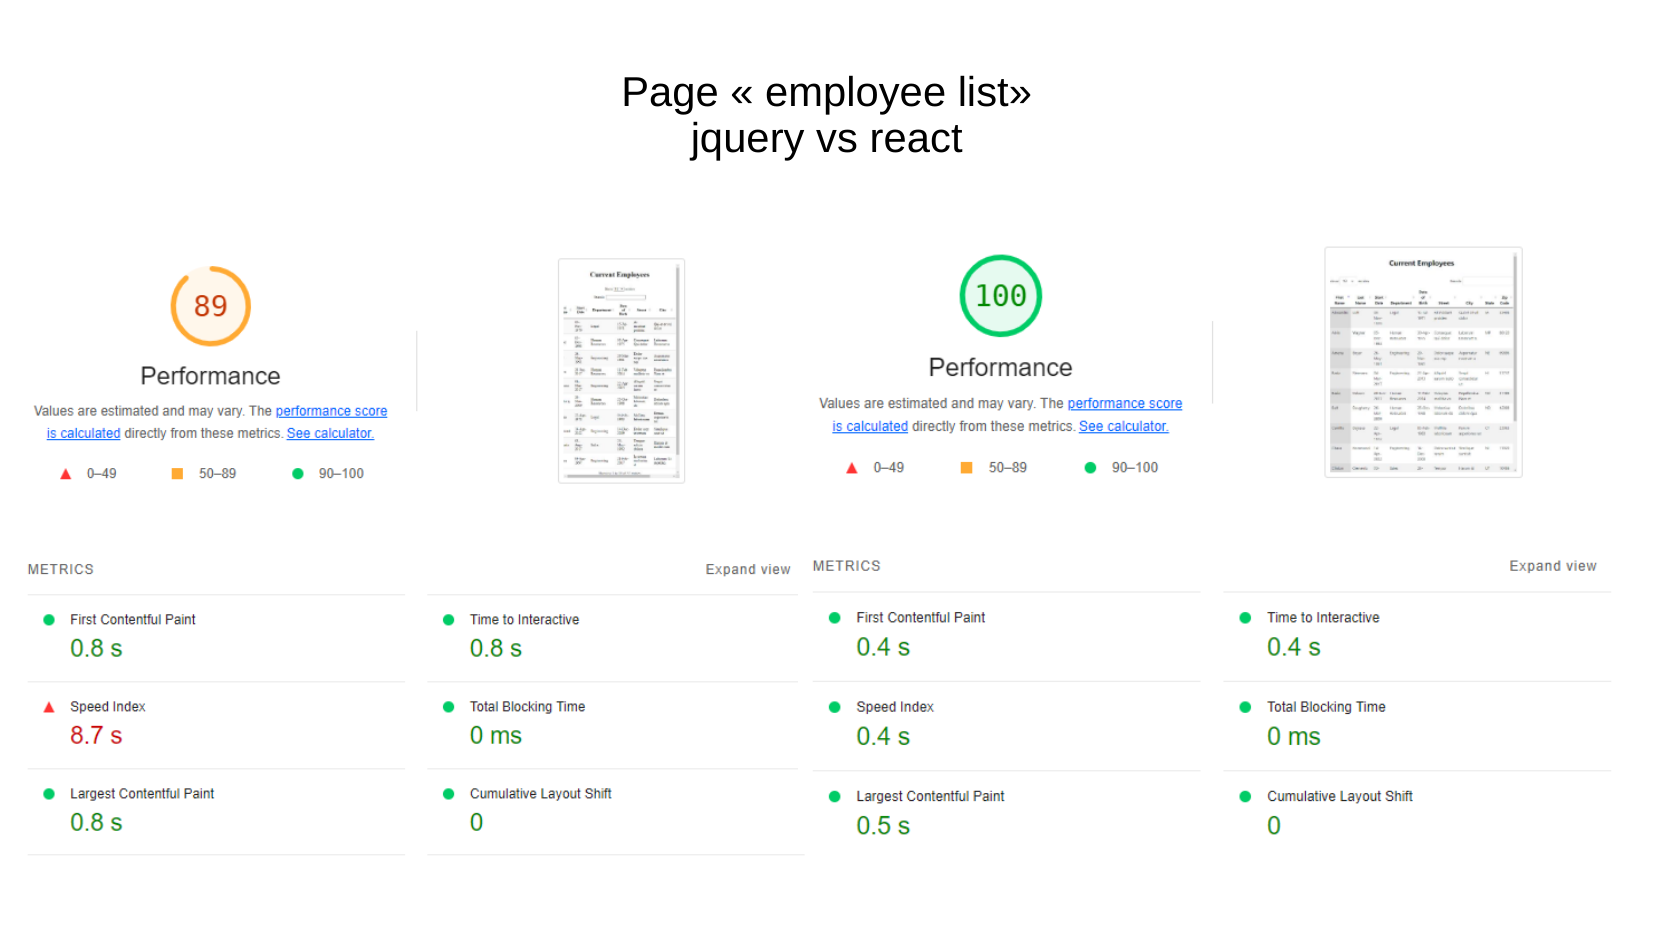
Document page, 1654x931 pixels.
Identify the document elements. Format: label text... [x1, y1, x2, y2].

title Page « employee list» jquery vs react [82, 37, 1571, 193]
picture [20, 218, 1625, 871]
